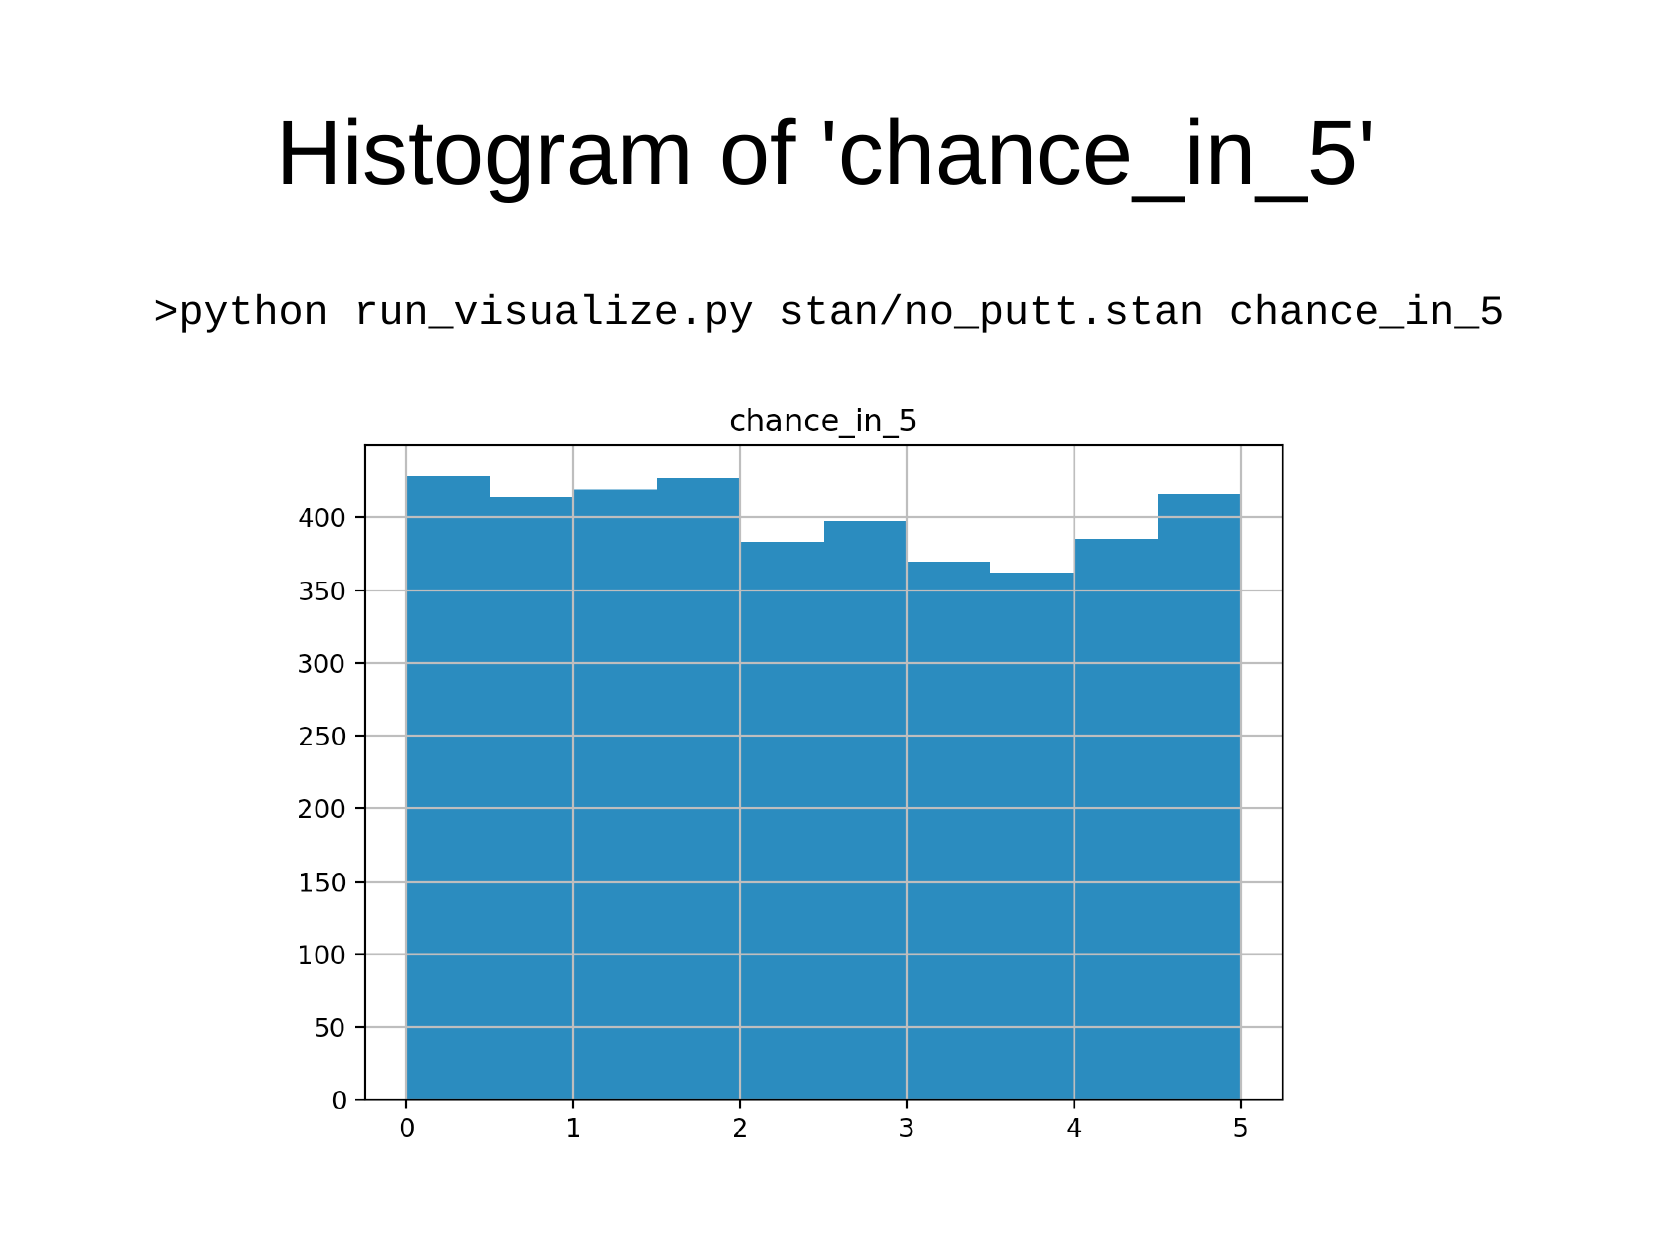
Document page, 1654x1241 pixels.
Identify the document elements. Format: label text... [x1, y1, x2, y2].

picture [255, 389, 1321, 1147]
list >python run_visualize.py stan/no_putt.stan chance_in_5 [82, 290, 1571, 1109]
title Histogram of 'chance_in_5' [82, 49, 1571, 257]
